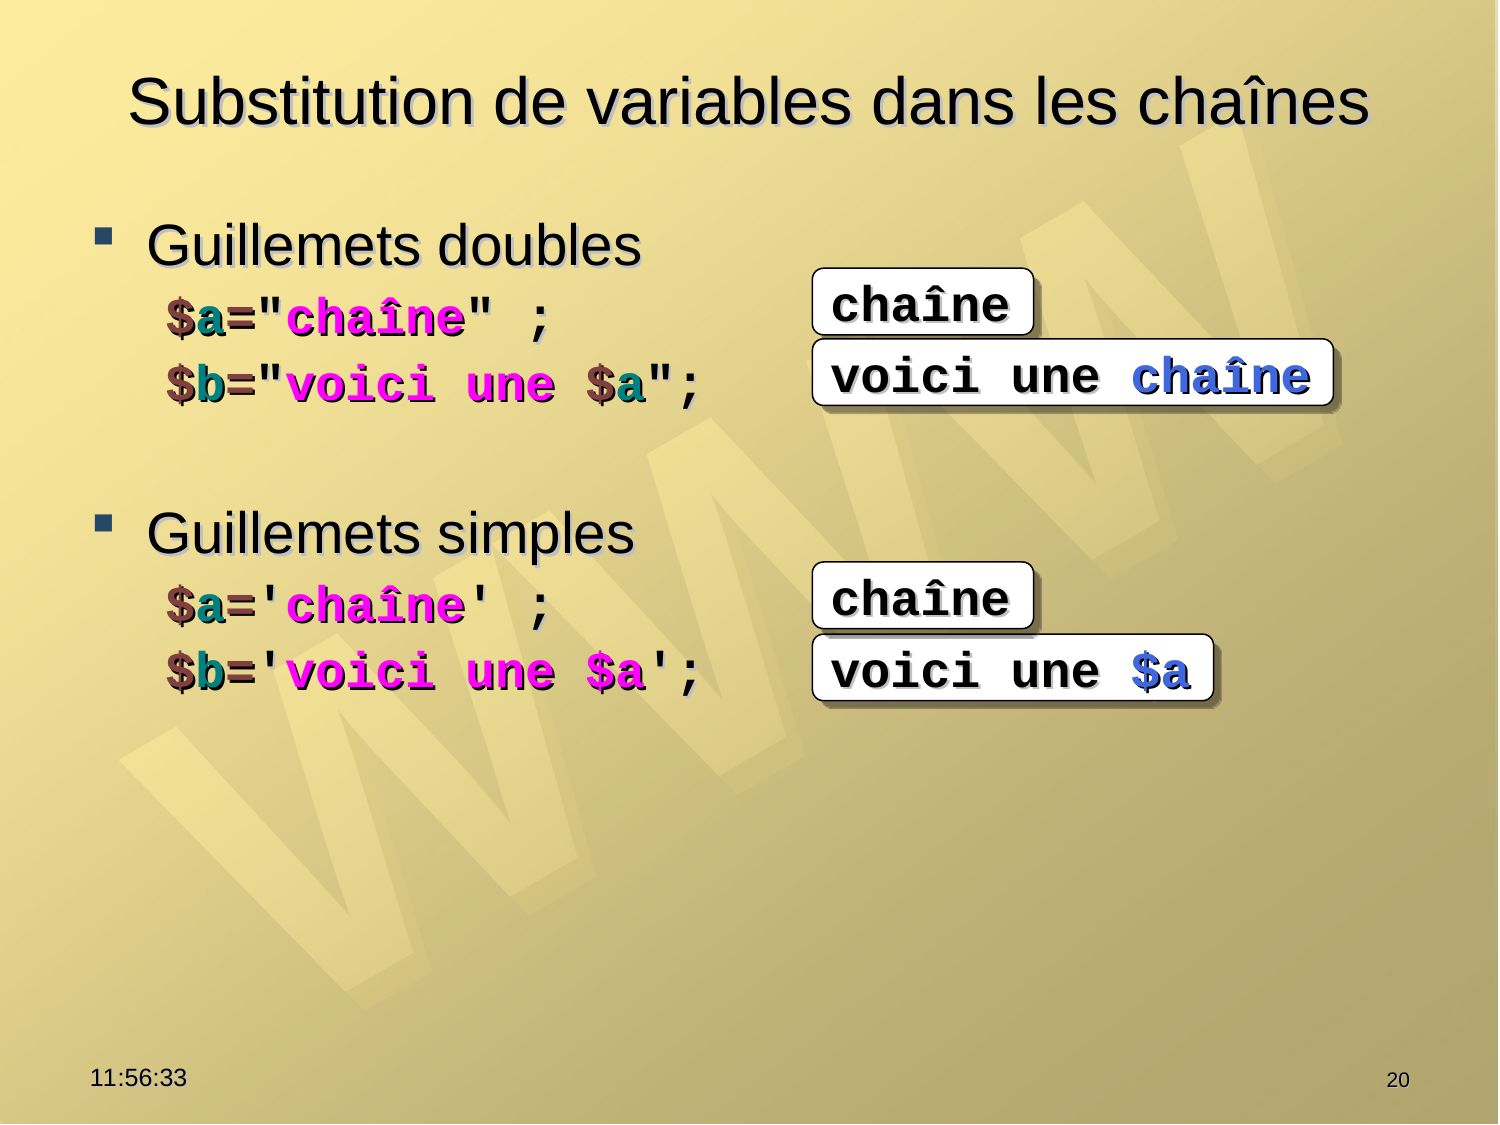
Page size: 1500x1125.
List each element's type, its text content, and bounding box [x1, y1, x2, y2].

text_box chaîne [812, 268, 1034, 335]
list Guillemets doubles $a="chaîne" ; $b="voici une $a"; Guillemets simples $a='chaîne' ; $b='voici une $a'; [75, 207, 1426, 1035]
text_box <numéro> [1074, 1058, 1426, 1100]
text_box 18:45:30 [74, 1058, 426, 1100]
text_box voici une chaîne [812, 338, 1334, 406]
text_box voici une $a [812, 634, 1214, 701]
title Substitution de variables dans les chaînes [75, 45, 1426, 152]
text_box chaîne [812, 561, 1034, 629]
